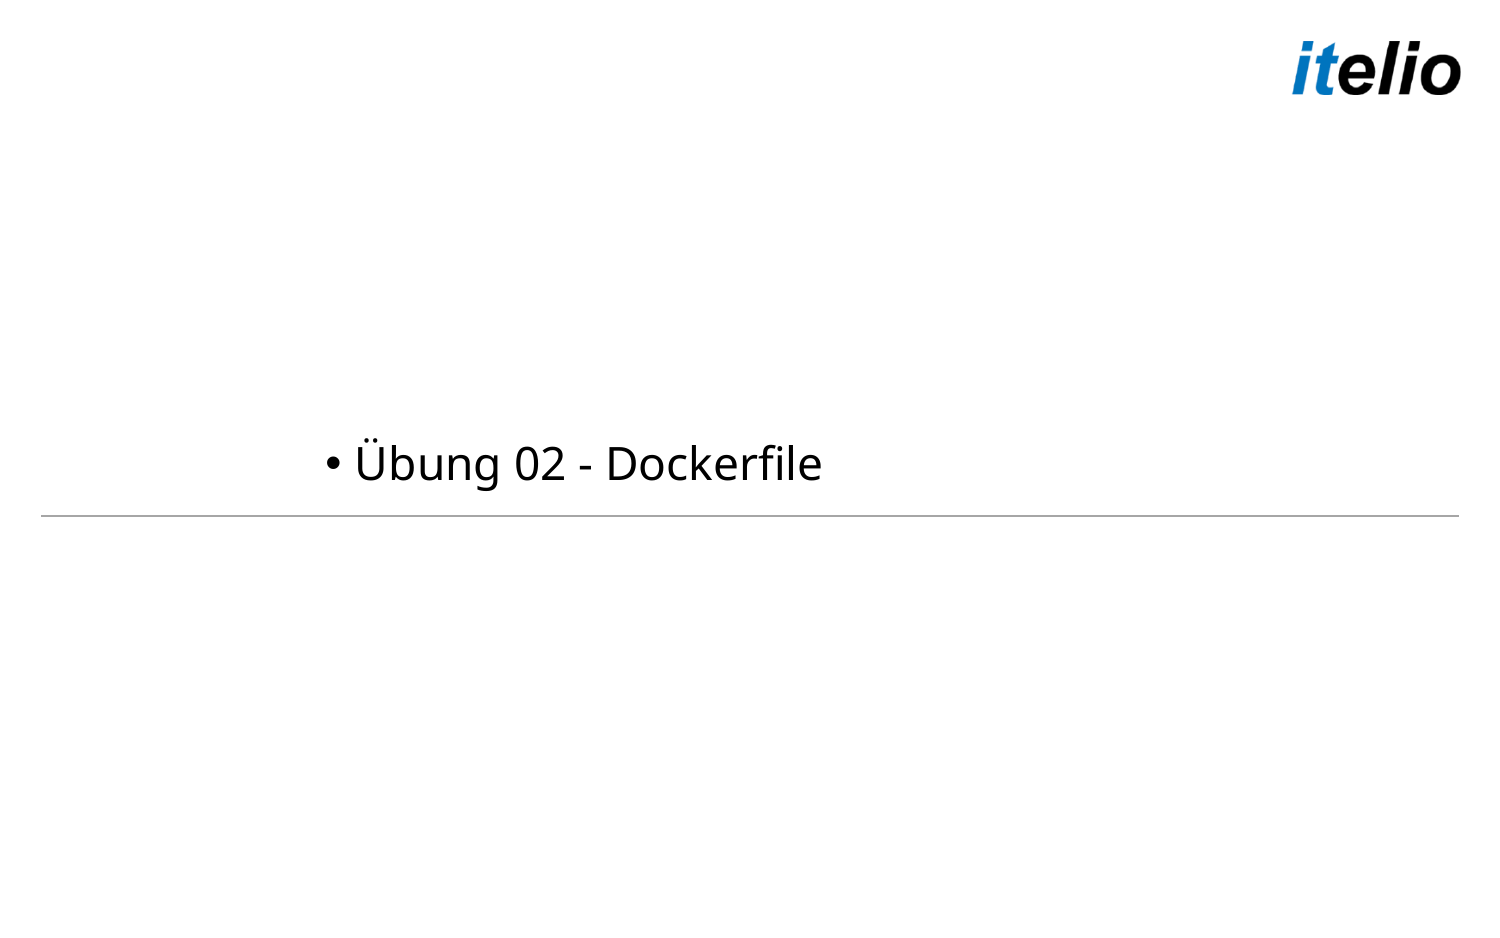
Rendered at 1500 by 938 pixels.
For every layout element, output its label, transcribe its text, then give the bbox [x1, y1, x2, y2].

list Übung 02 - Dockerfile [310, 433, 1459, 499]
